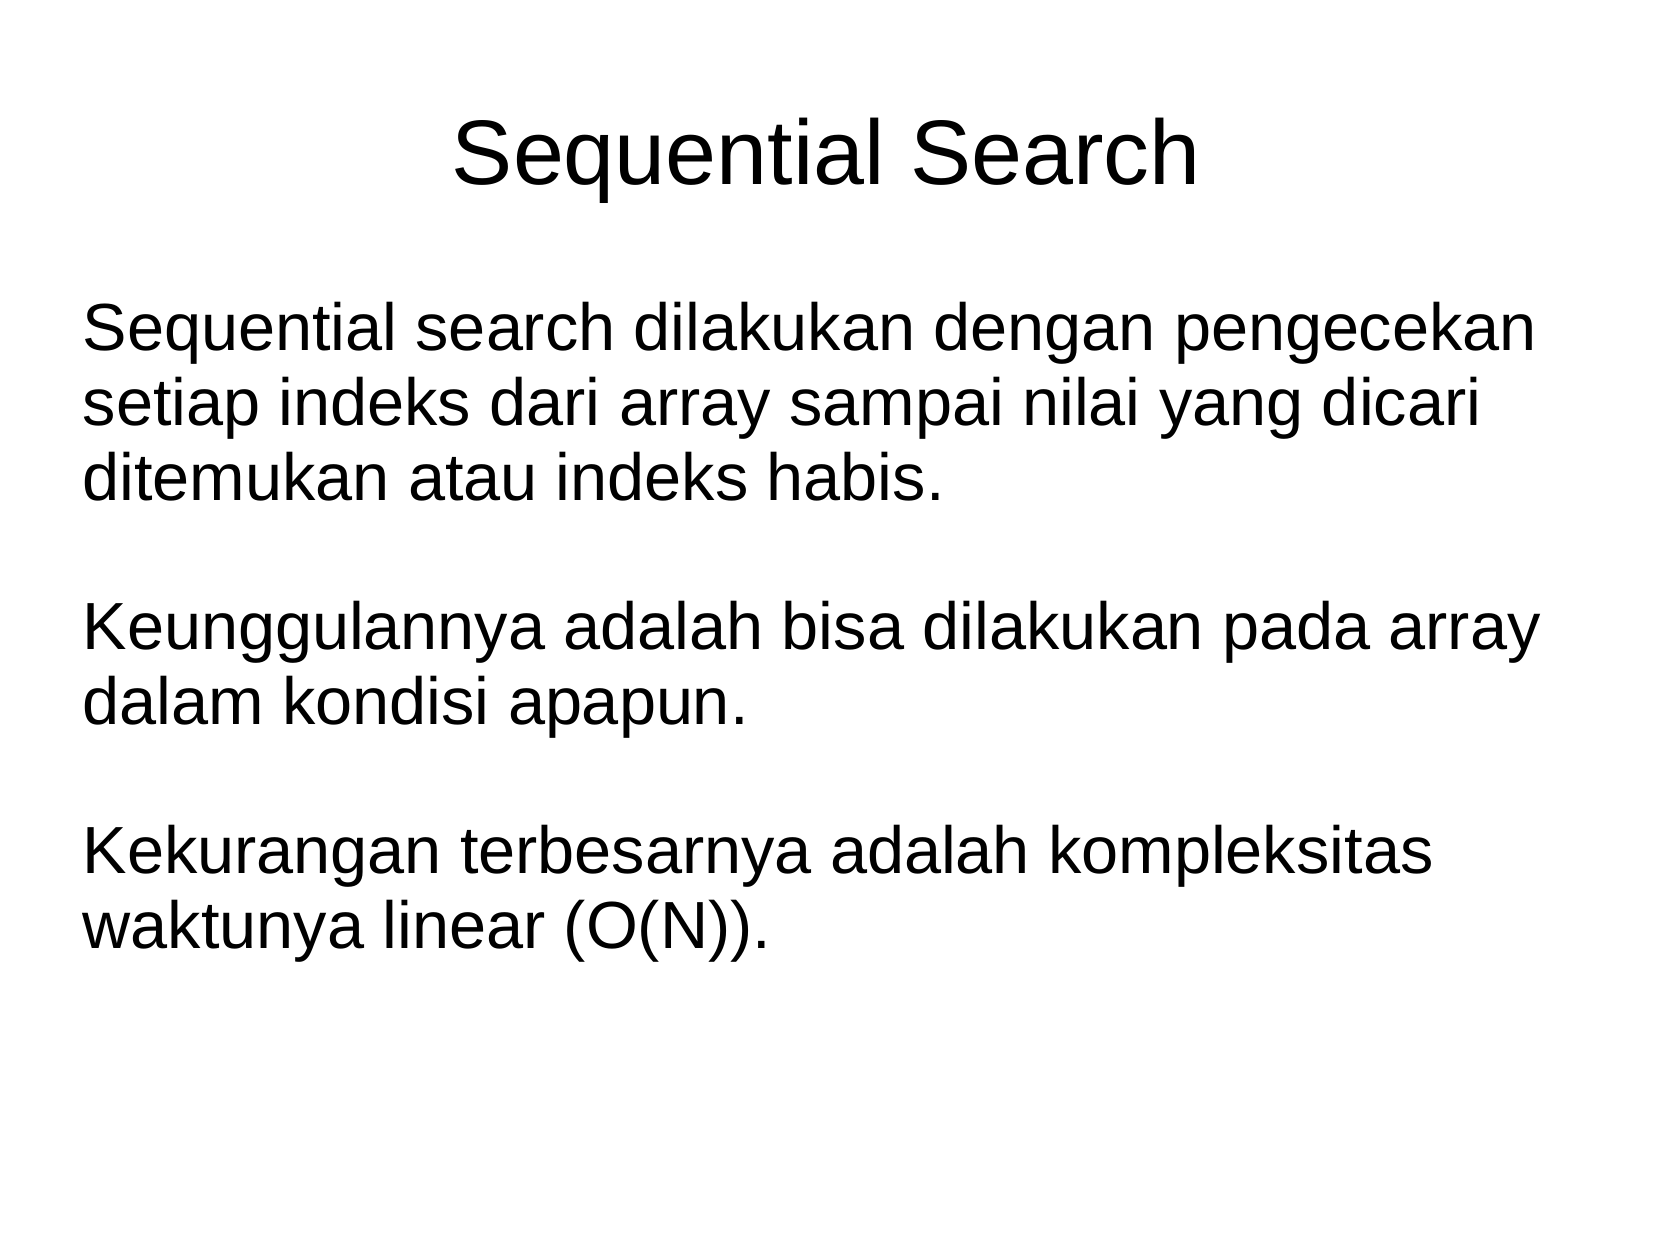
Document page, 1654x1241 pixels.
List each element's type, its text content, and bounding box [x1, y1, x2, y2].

subtitle Sequential search dilakukan dengan pengecekan setiap indeks dari array sampai nilai yang dicari ditemukan atau indeks habis. Keunggulannya adalah bisa dilakukan pada array dalam kondisi apapun. Kekurangan terbesarnya adalah kompleksitas waktunya linear (O(N)). [82, 290, 1571, 1010]
title Sequential Search [82, 49, 1571, 257]
